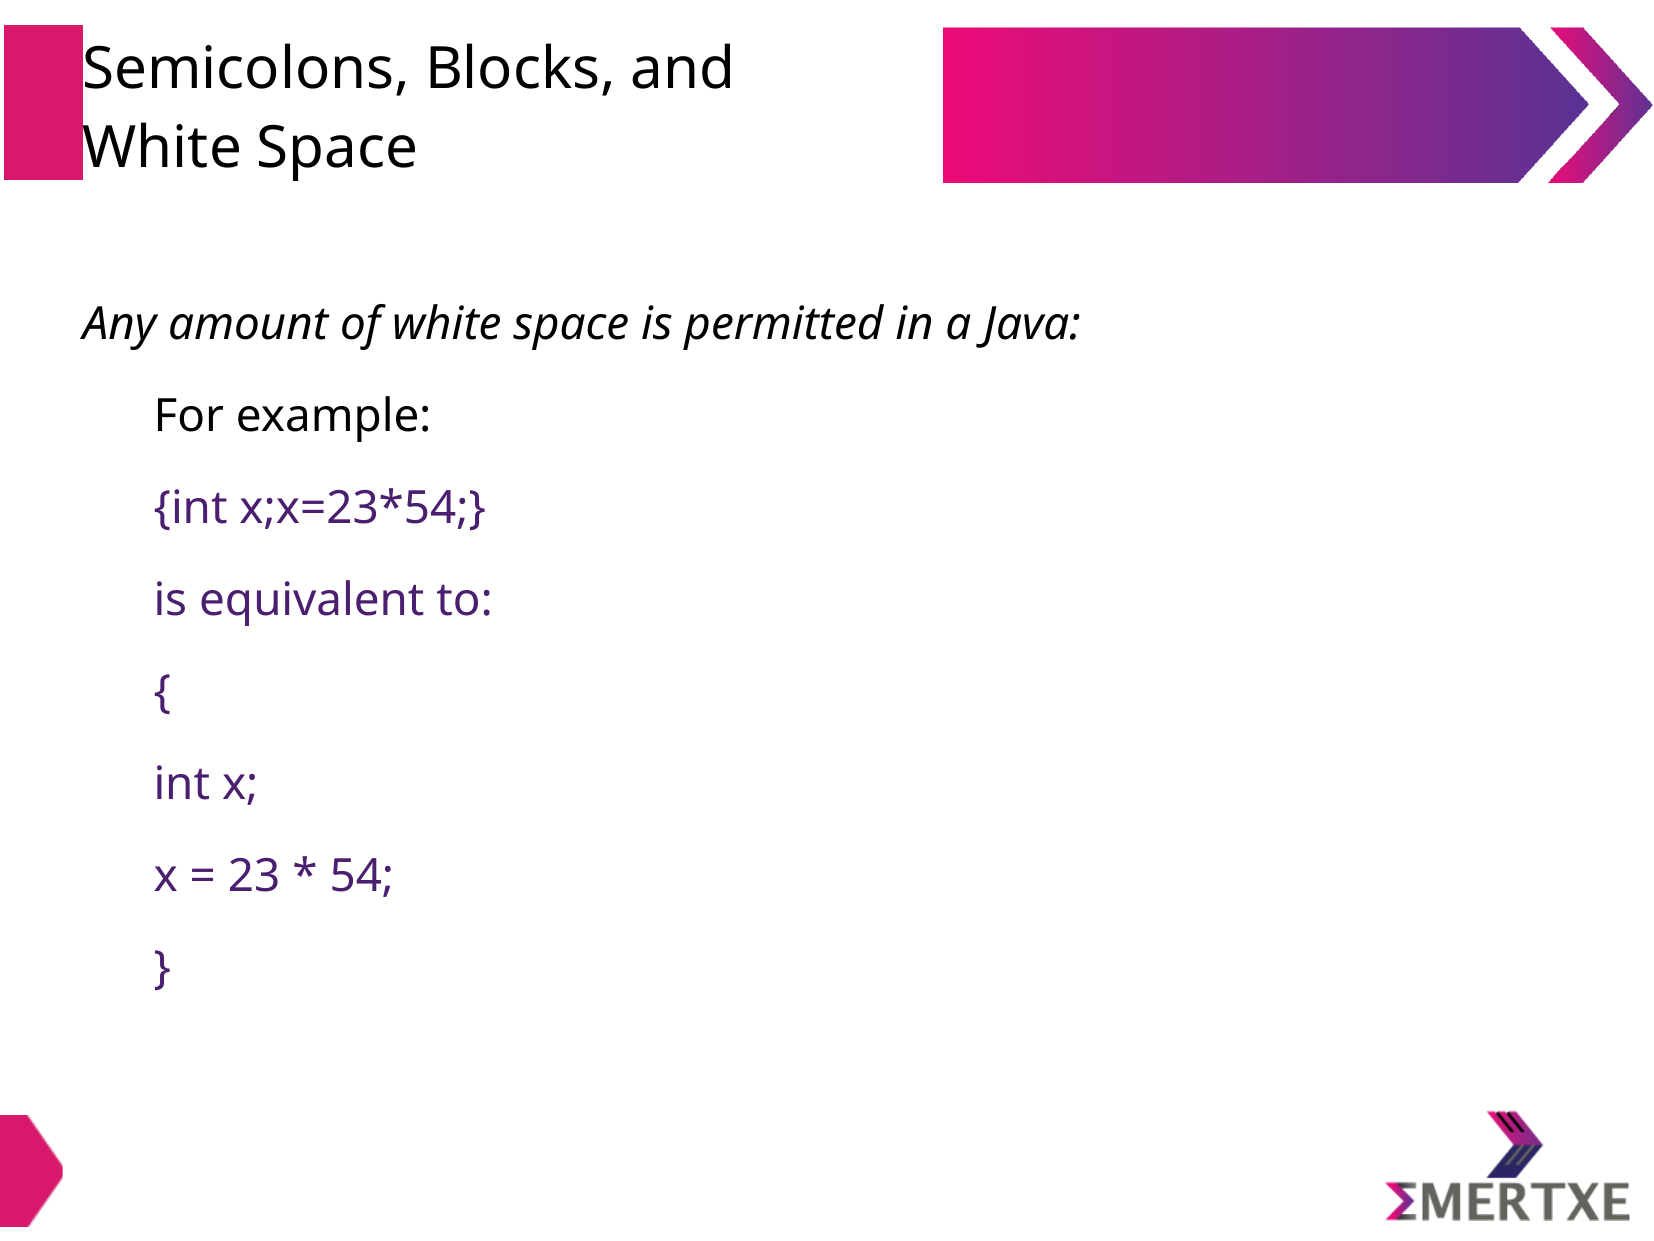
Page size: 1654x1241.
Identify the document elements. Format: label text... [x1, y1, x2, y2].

list Any amount of white space is permitted in a Java: For example: {int x;x=23*54;} is equivalent to: { int x; x = 23 * 54; } [82, 290, 1571, 1010]
picture [1385, 1107, 1631, 1221]
picture [1571, 27, 1653, 183]
title Semicolons, Blocks, and White Space [82, 2, 1571, 210]
